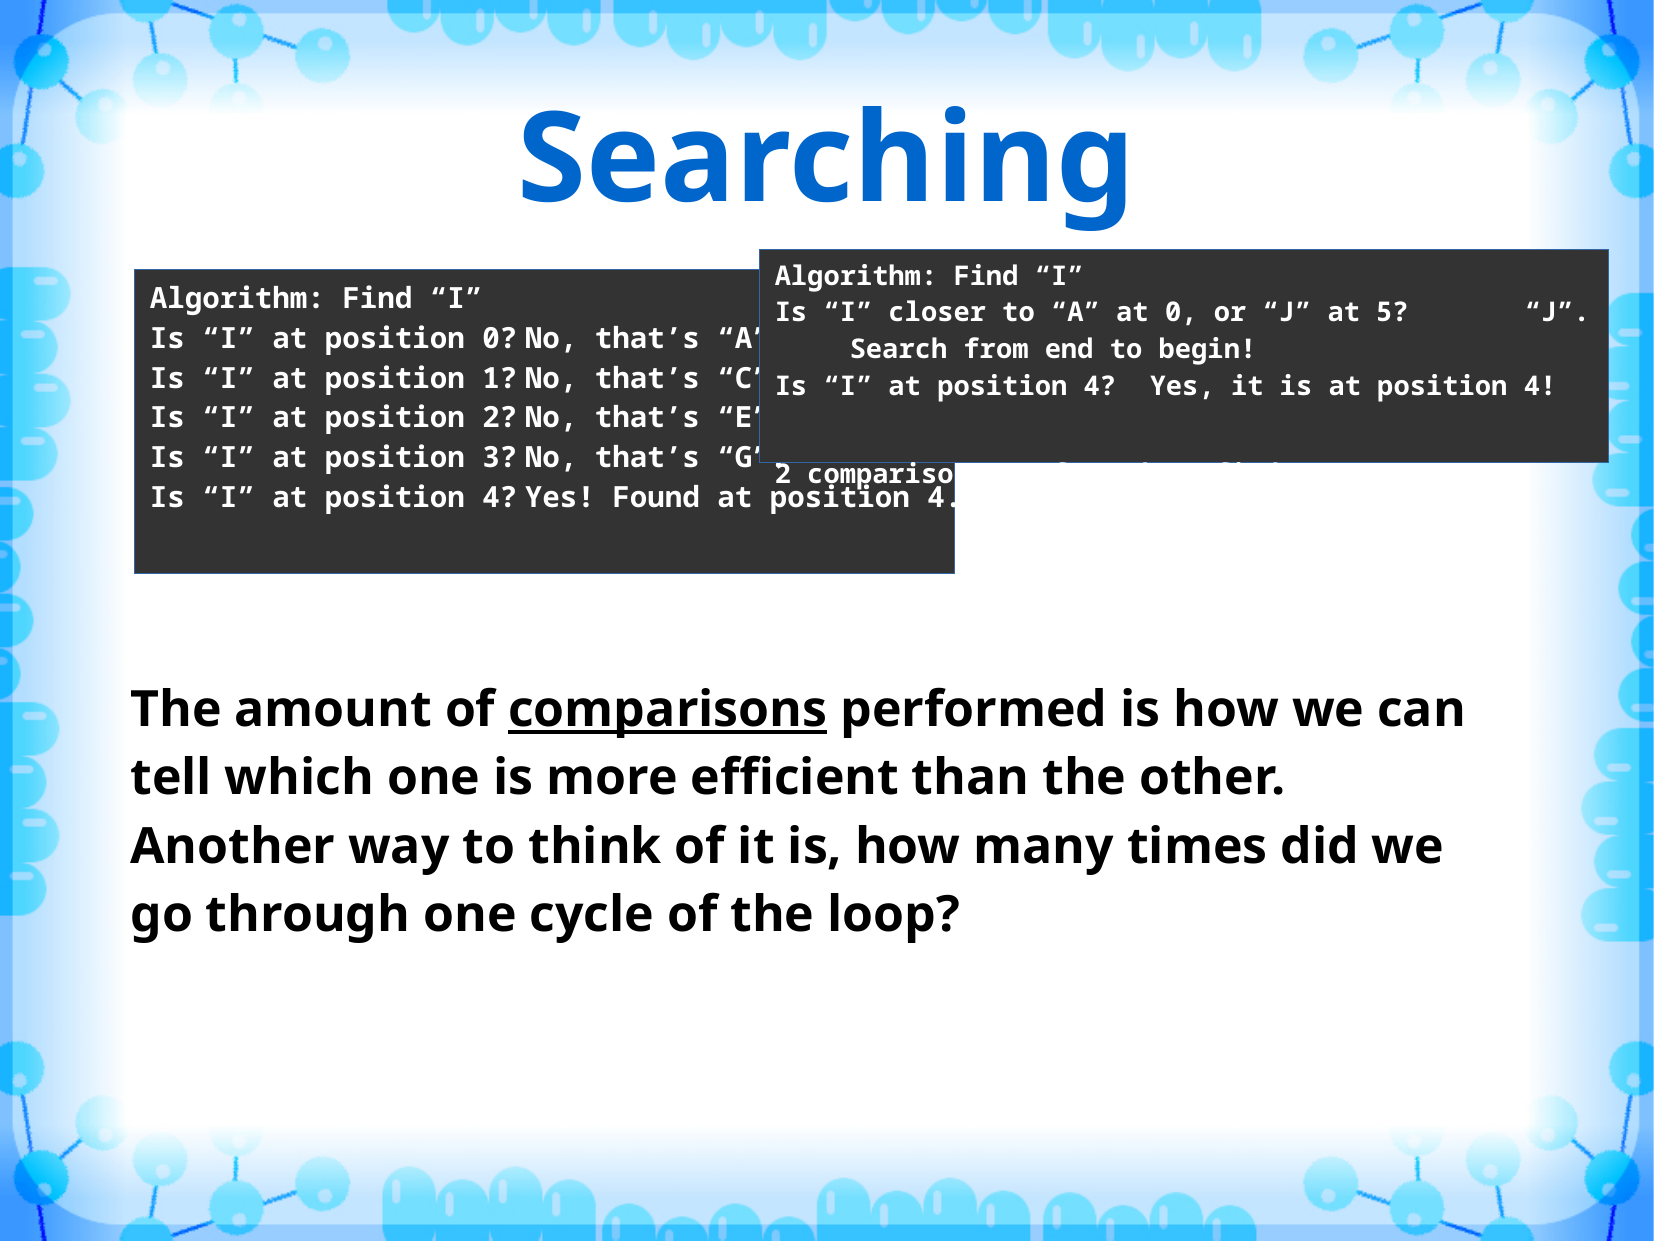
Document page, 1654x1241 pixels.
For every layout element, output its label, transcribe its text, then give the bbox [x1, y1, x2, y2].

text_box The amount of comparisons performed is how we can tell which one is more efficient than the other. Another way to think of it is, how many times did we go through one cycle of the loop? [130, 672, 1504, 897]
text_box Algorithm: Find “I” Is “I” closer to “A” at 0, or “J” at 5? “J”. Search from end to begin! Is “I” at position 4? Yes, it is at position 4! 2 comparisons performed to find “I”. [759, 249, 1609, 463]
text_box Algorithm: Find “I” Is “I” at position 0? No, that’s “A”. Is “I” at position 1? No, that’s “C”. Is “I” at position 2? No, that’s “E”. Is “I” at position 3? No, that’s “G”. Is “I” at position 4? Yes! Found at position 4. 5 comparisons performed to find “I”. [134, 269, 955, 574]
title Searching [82, 49, 1571, 257]
picture [0, 0, 1654, 1241]
